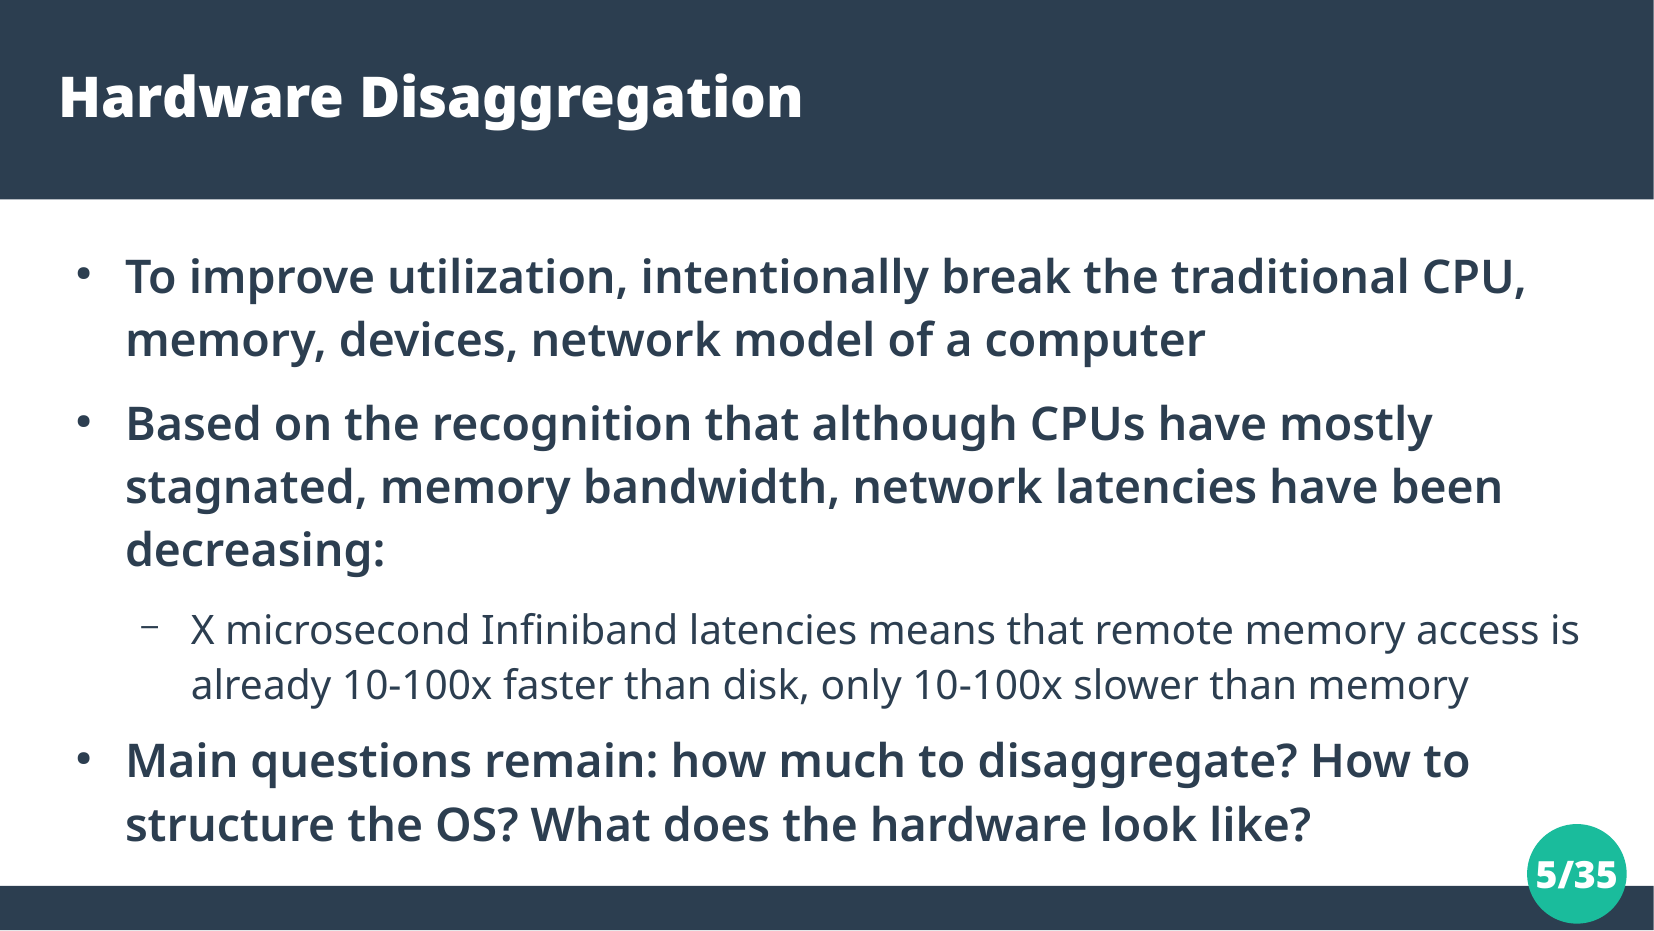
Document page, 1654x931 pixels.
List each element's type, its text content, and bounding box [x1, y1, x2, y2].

title Hardware Disaggregation [59, 37, 1595, 155]
list To improve utilization, intentionally break the traditional CPU, memory, devices, network model of a computer Based on the recognition that although CPUs have mostly stagnated, memory bandwidth, network latencies have been decreasing: X microsecond Infiniband latencies means that remote memory access is already 10-100x faster than disk, only 10-100x slower than memory Main questions remain: how much to disaggregate? How to structure the OS? What does the hardware look like? [59, 243, 1595, 864]
